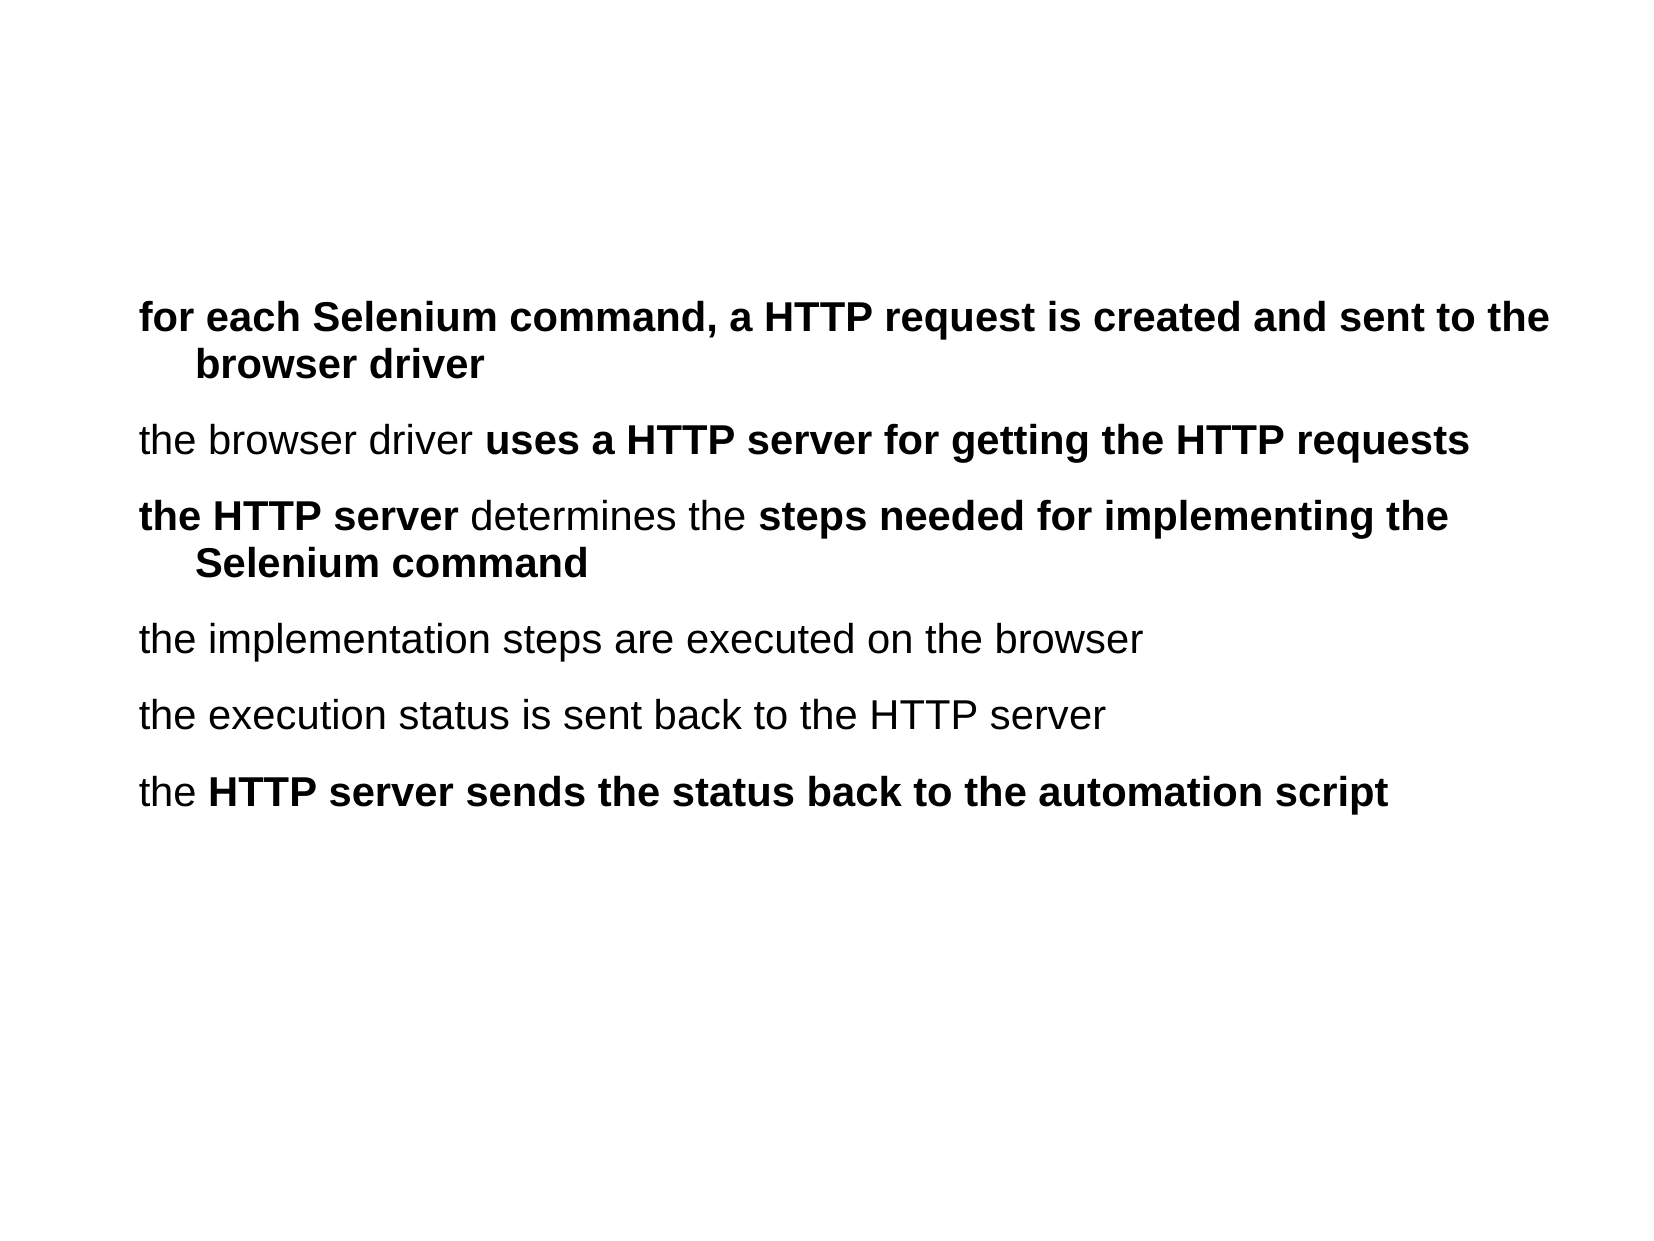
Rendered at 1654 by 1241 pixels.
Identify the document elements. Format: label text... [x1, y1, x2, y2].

list for each Selenium command, a HTTP request is created and sent to the browser driver the browser driver uses a HTTP server for getting the HTTP requests the HTTP server determines the steps needed for implementing the Selenium command the implementation steps are executed on the browser the execution status is sent back to the HTTP server the HTTP server sends the status back to the automation script [82, 290, 1571, 1109]
